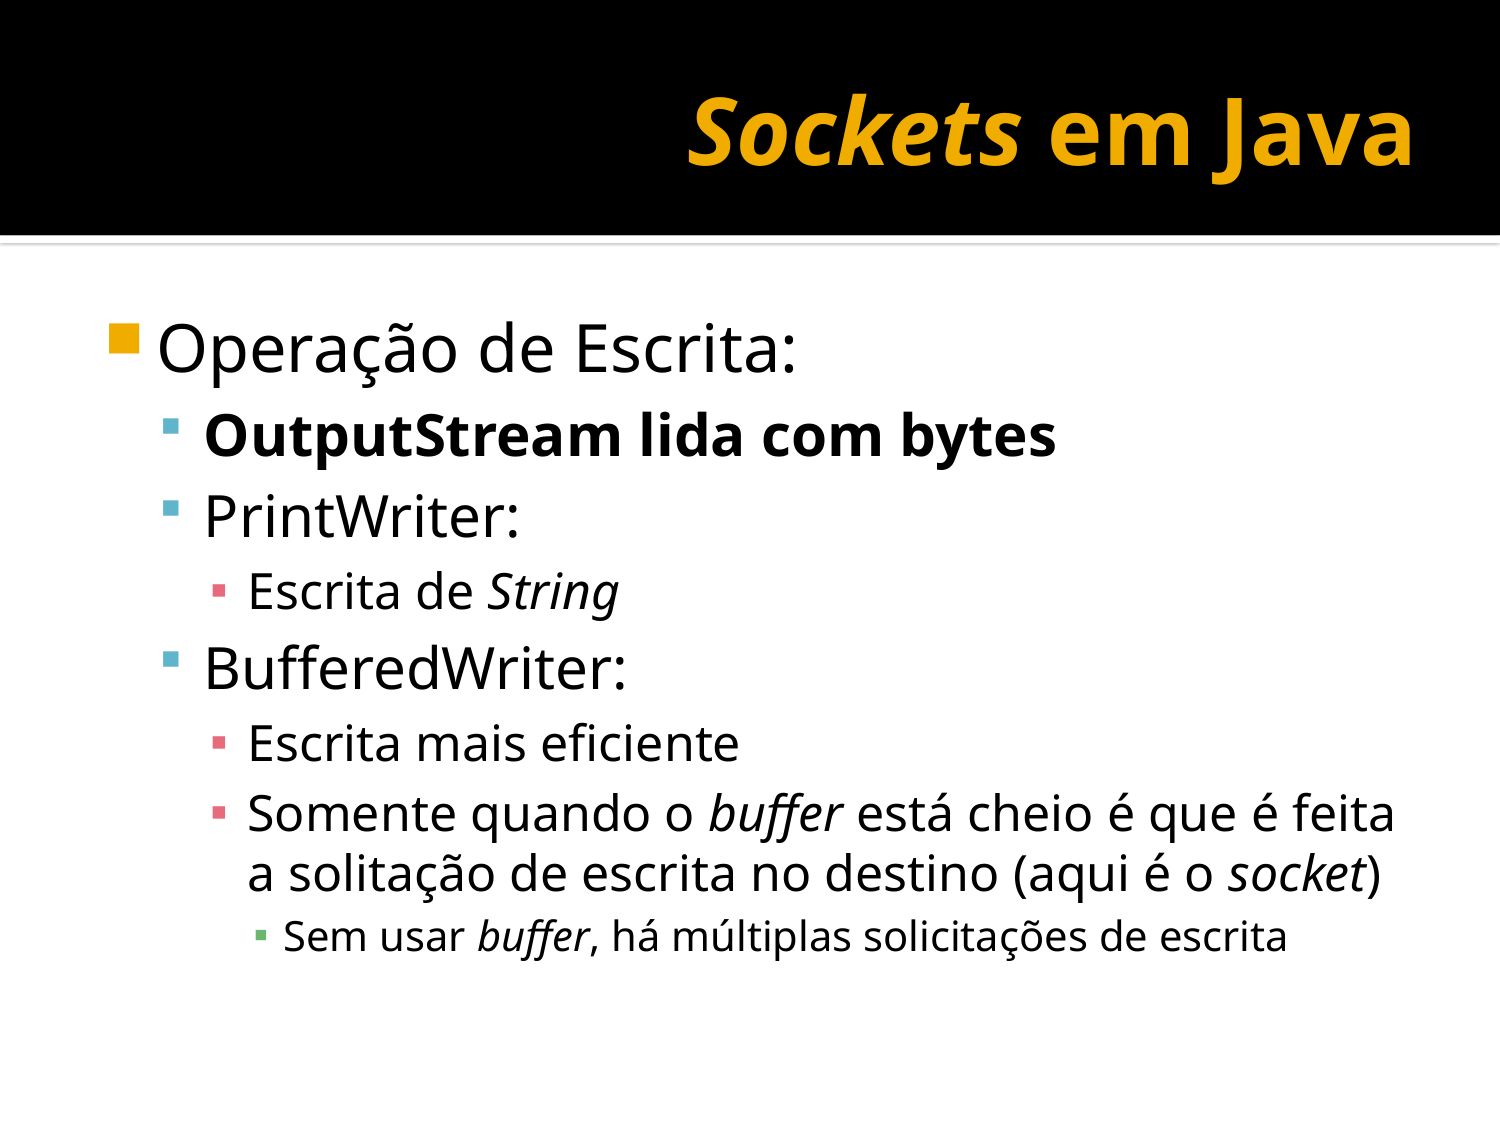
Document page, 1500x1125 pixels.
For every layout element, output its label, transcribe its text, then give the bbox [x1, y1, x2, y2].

title Sockets em Java [75, 25, 1425, 231]
list Operação de Escrita: OutputStream lida com bytes PrintWriter: Escrita de String BufferedWriter: Escrita mais eficiente Somente quando o buffer está cheio é que é feita a solitação de escrita no destino (aqui é o socket) Sem usar buffer, há múltiplas solicitações de escrita [75, 291, 1425, 1050]
